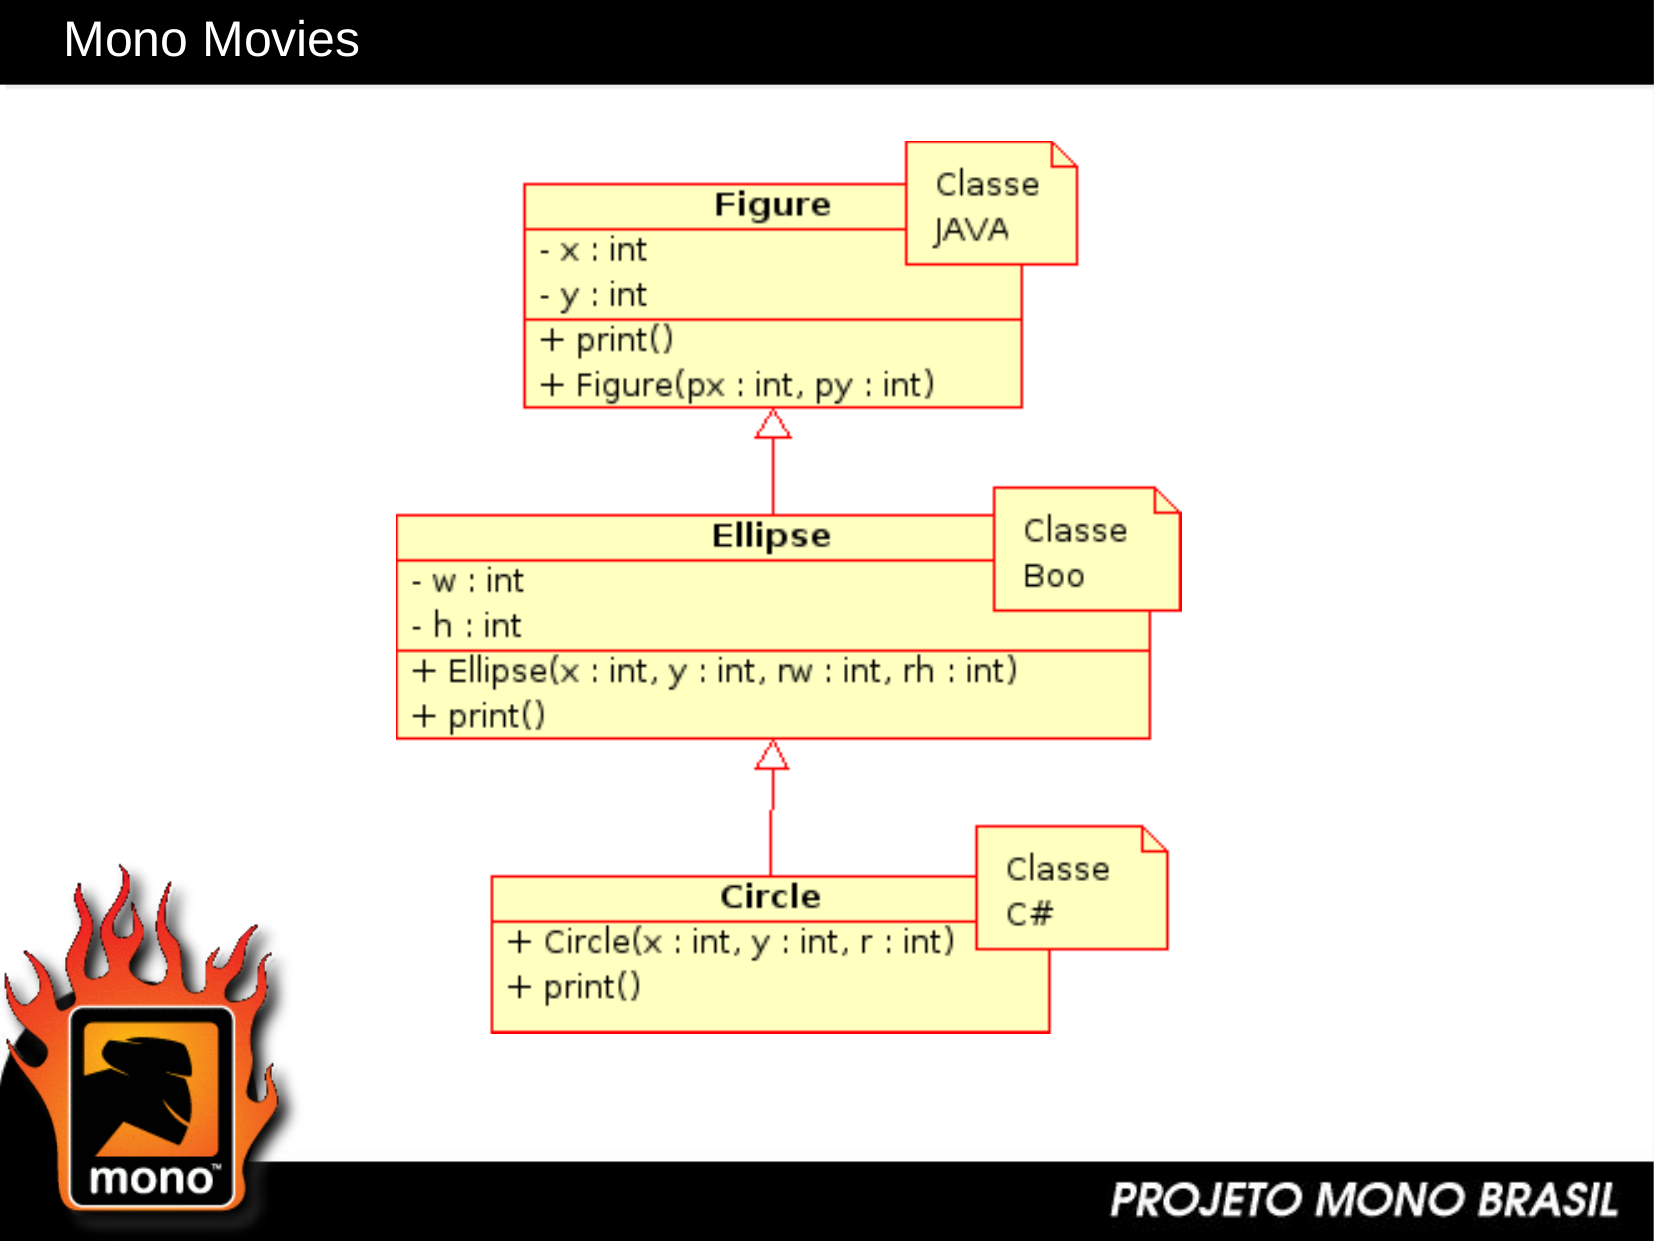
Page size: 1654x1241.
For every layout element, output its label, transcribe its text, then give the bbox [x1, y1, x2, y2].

text_box Mono Movies [63, 15, 362, 68]
picture [0, 85, 1654, 1241]
